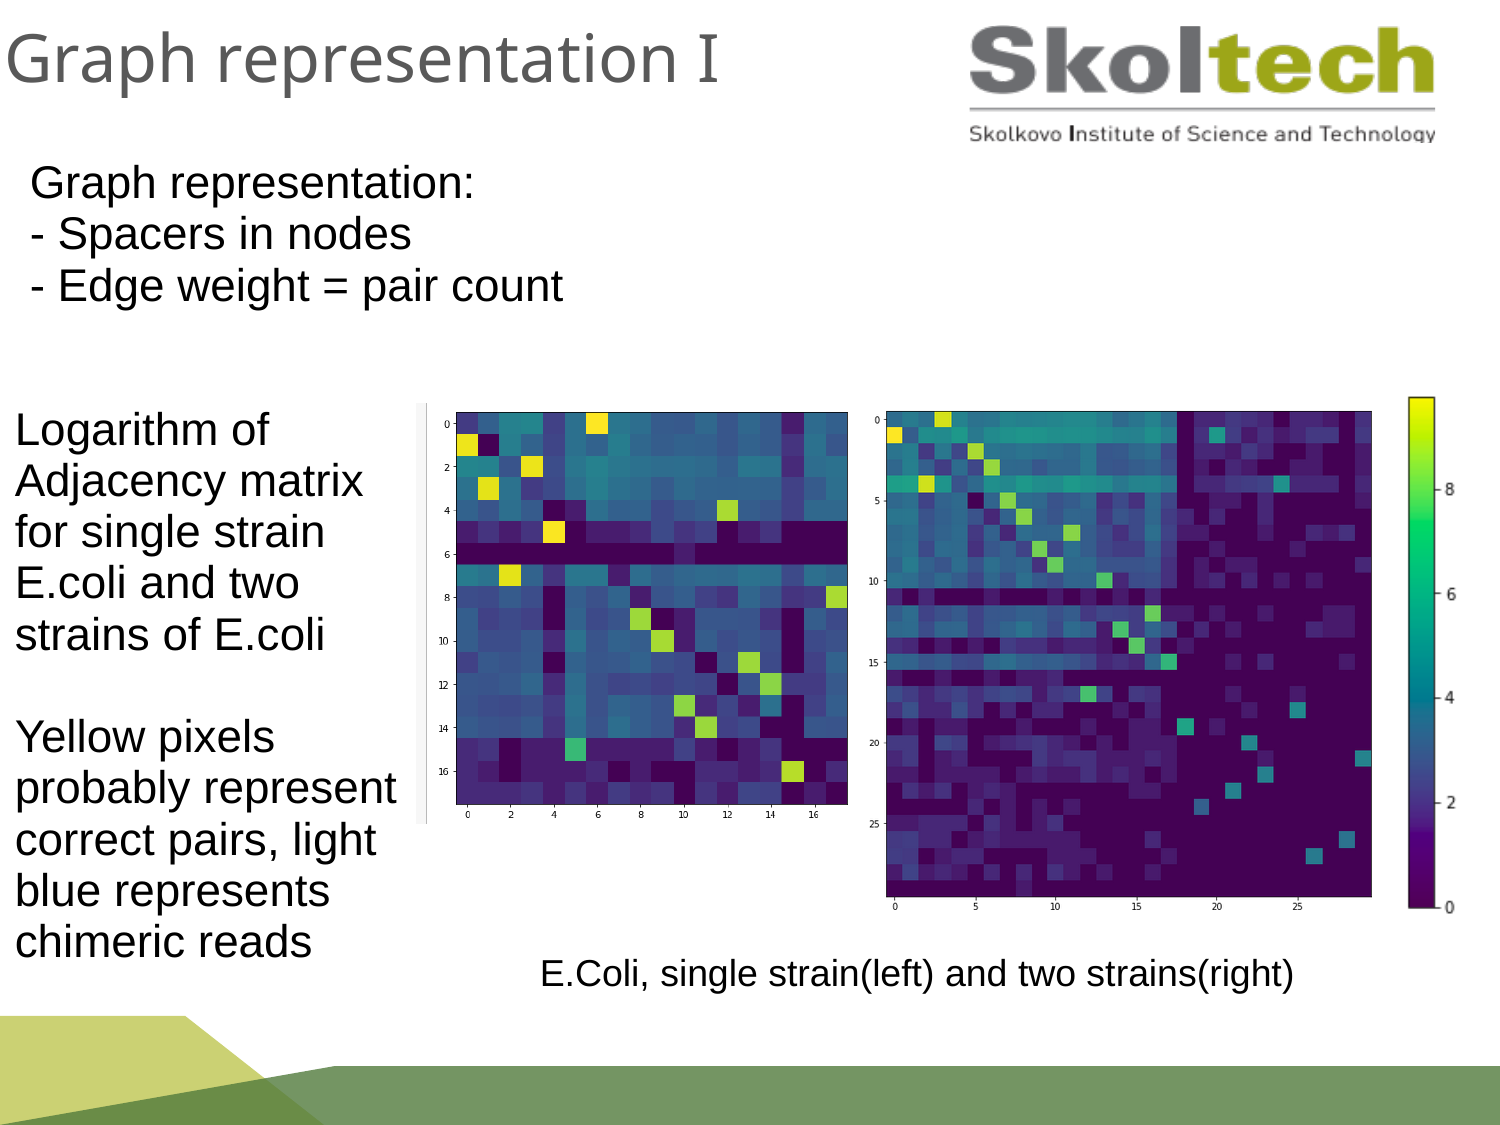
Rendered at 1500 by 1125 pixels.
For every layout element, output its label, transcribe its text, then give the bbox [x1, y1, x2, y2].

picture [1391, 386, 1472, 920]
picture [867, 402, 1380, 913]
text_box Logarithm of Adjacency matrix for single strain E.coli and two strains of E.coli Yellow pixels probably represent correct pairs, light blue represents chimeric reads [0, 396, 421, 1027]
title Graph representation I [4, 7, 1366, 105]
text_box Graph representation: - Spacers in nodes - Edge weight = pair count [15, 149, 1426, 319]
text_box E.Coli, single strain(left) and two strains(right) [525, 945, 1321, 1044]
picture [421, 403, 862, 824]
